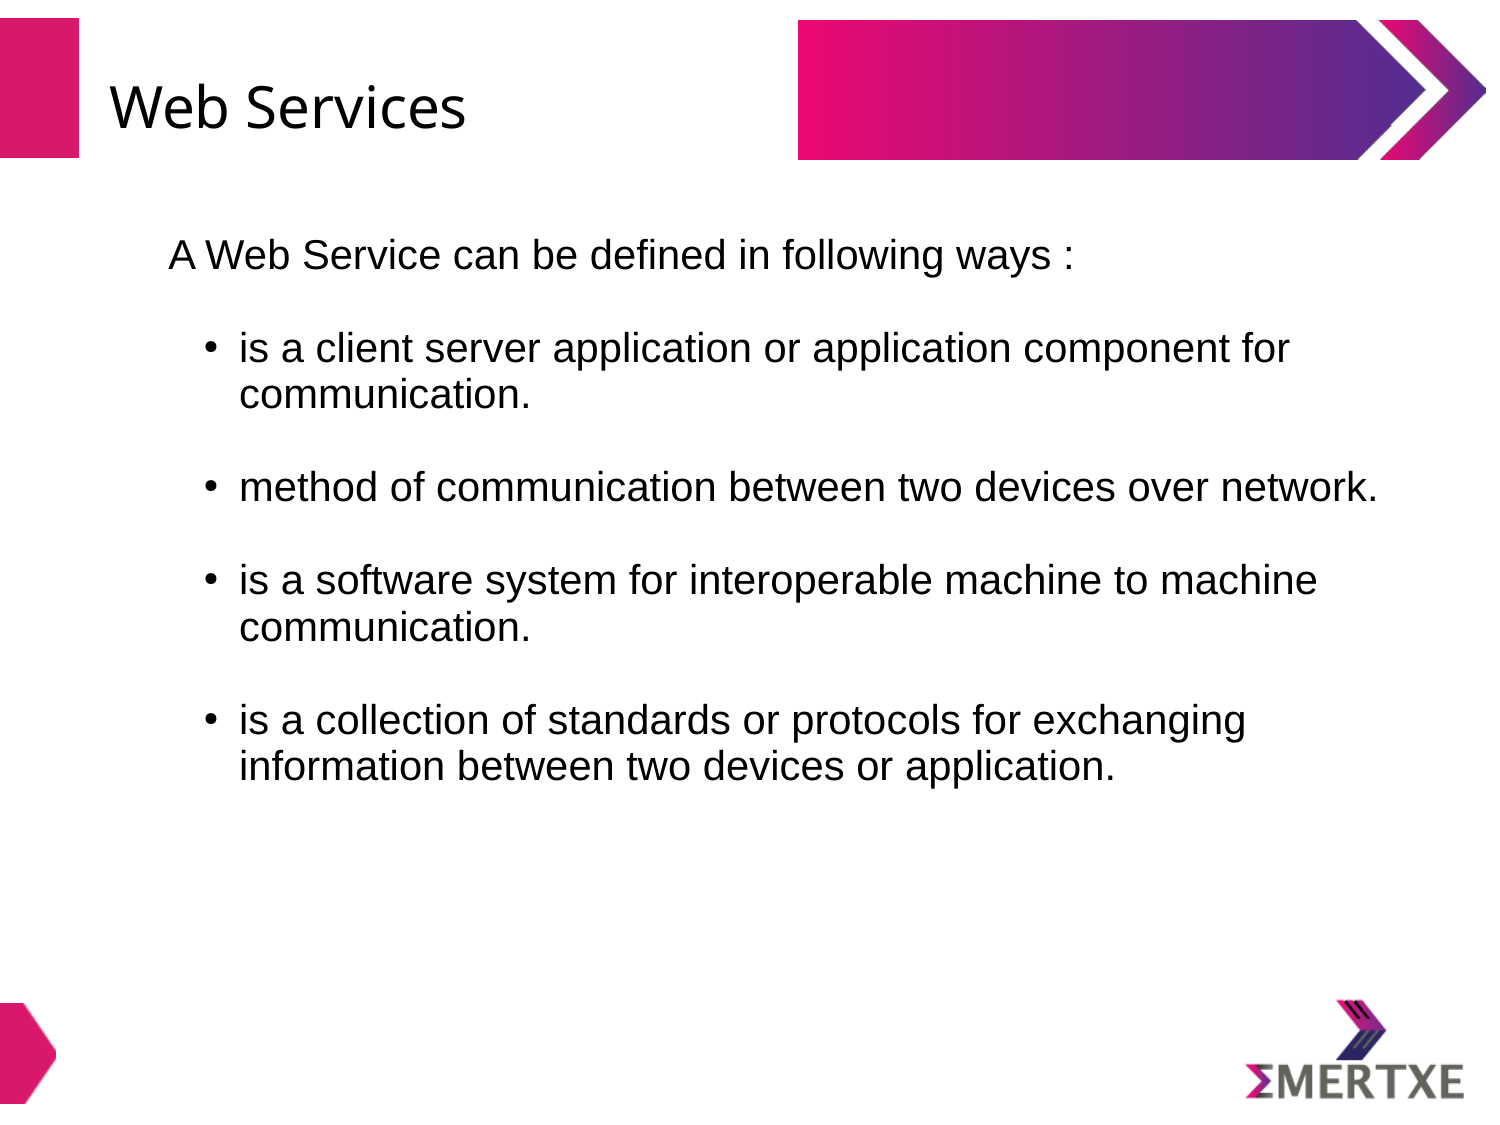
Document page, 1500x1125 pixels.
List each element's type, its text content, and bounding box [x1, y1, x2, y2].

picture [1245, 996, 1465, 1099]
picture [798, 20, 1486, 160]
text_box Web Services [94, 59, 768, 142]
text_box A Web Service can be defined in following ways : is a client server application or application component for communication. method of communication between two devices over network. is a software system for interoperable machine to machine communication. is a collection of standards or protocols for exchanging information between two devices or application. [153, 224, 1418, 804]
